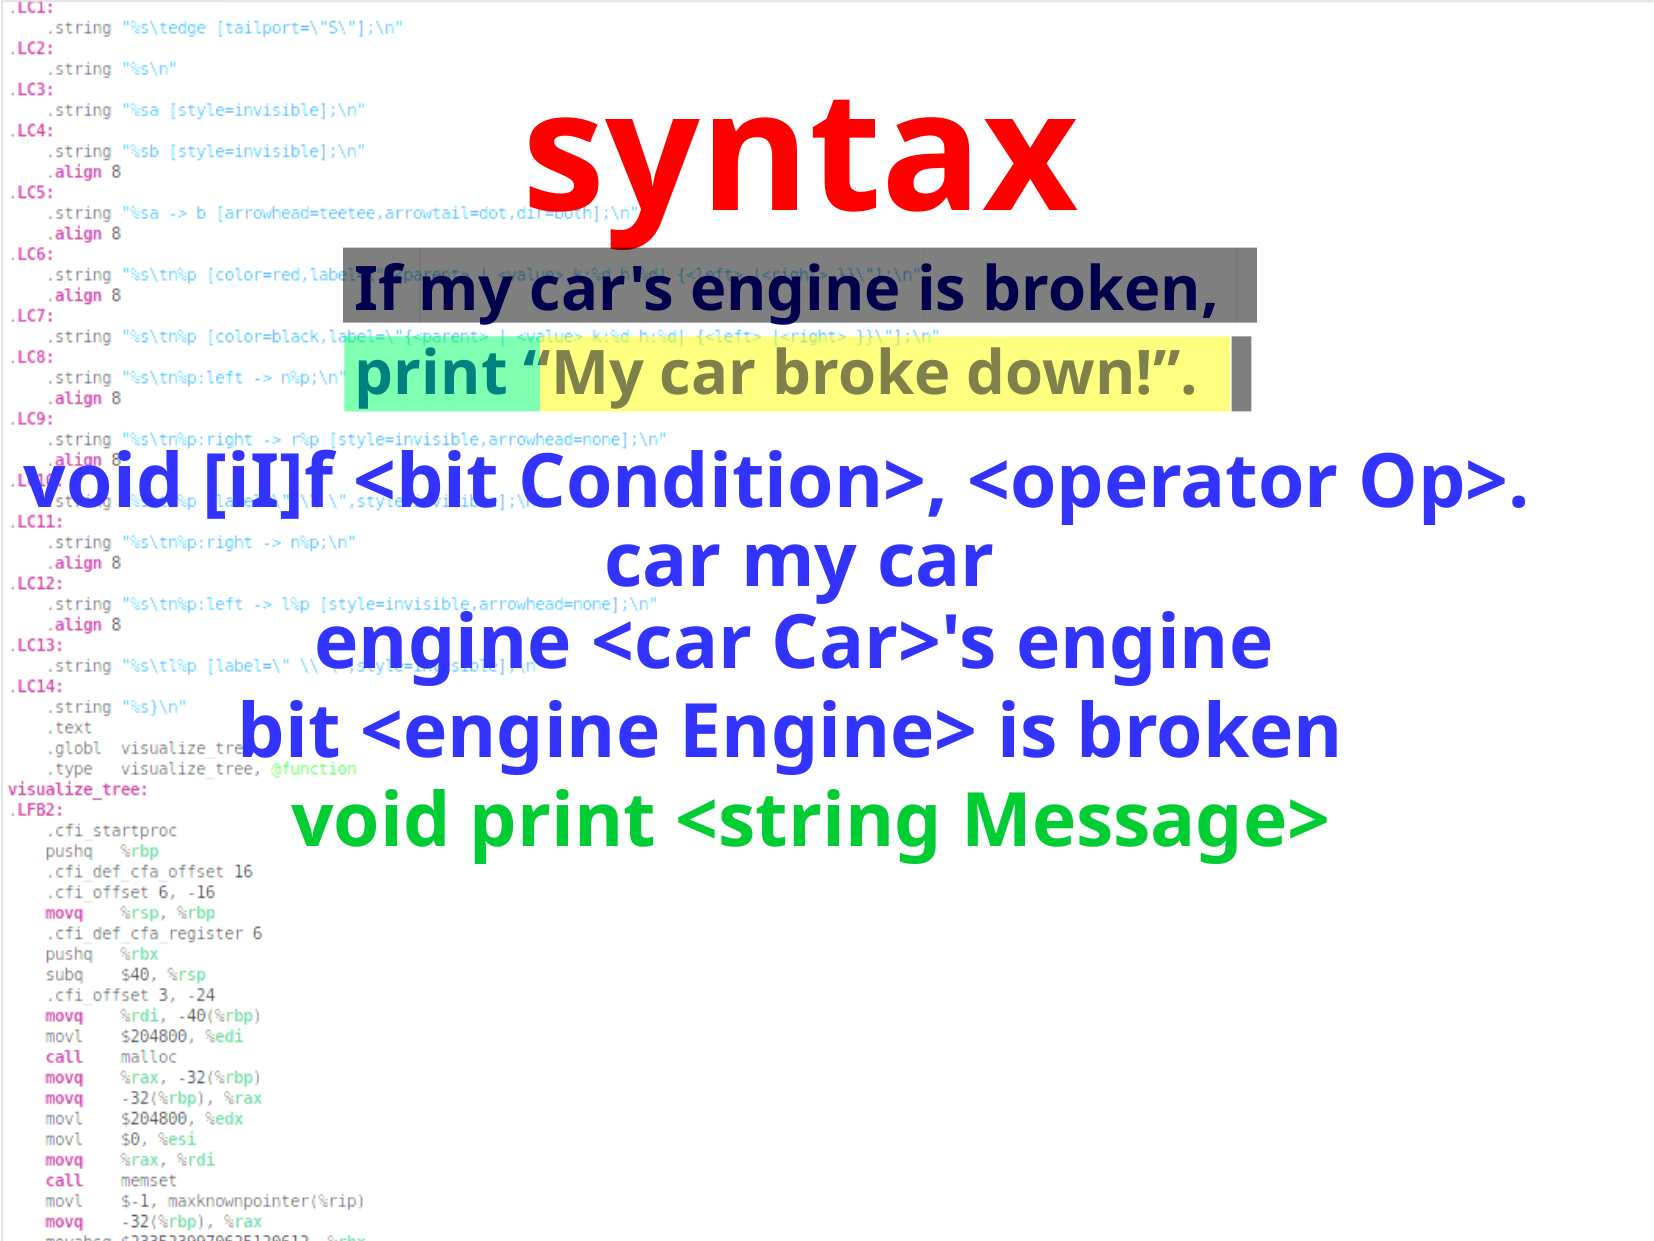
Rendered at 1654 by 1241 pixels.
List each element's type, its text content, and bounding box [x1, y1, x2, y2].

picture [0, 0, 1654, 1241]
text_box car my car [589, 498, 1040, 617]
text_box syntax [507, 25, 1116, 237]
text_box engine <car Car>'s engine [300, 581, 1350, 669]
text_box [344, 336, 1252, 412]
text_box void [iI]f <bit Condition>, <operator Op>. [9, 420, 1648, 539]
text_box bit <engine Engine> is broken [223, 669, 1424, 789]
text_box void print <string Message> [276, 758, 1396, 877]
text_box [343, 247, 1257, 323]
text_box If my car's engine is broken, print “My car broke down!”. [340, 237, 1336, 420]
